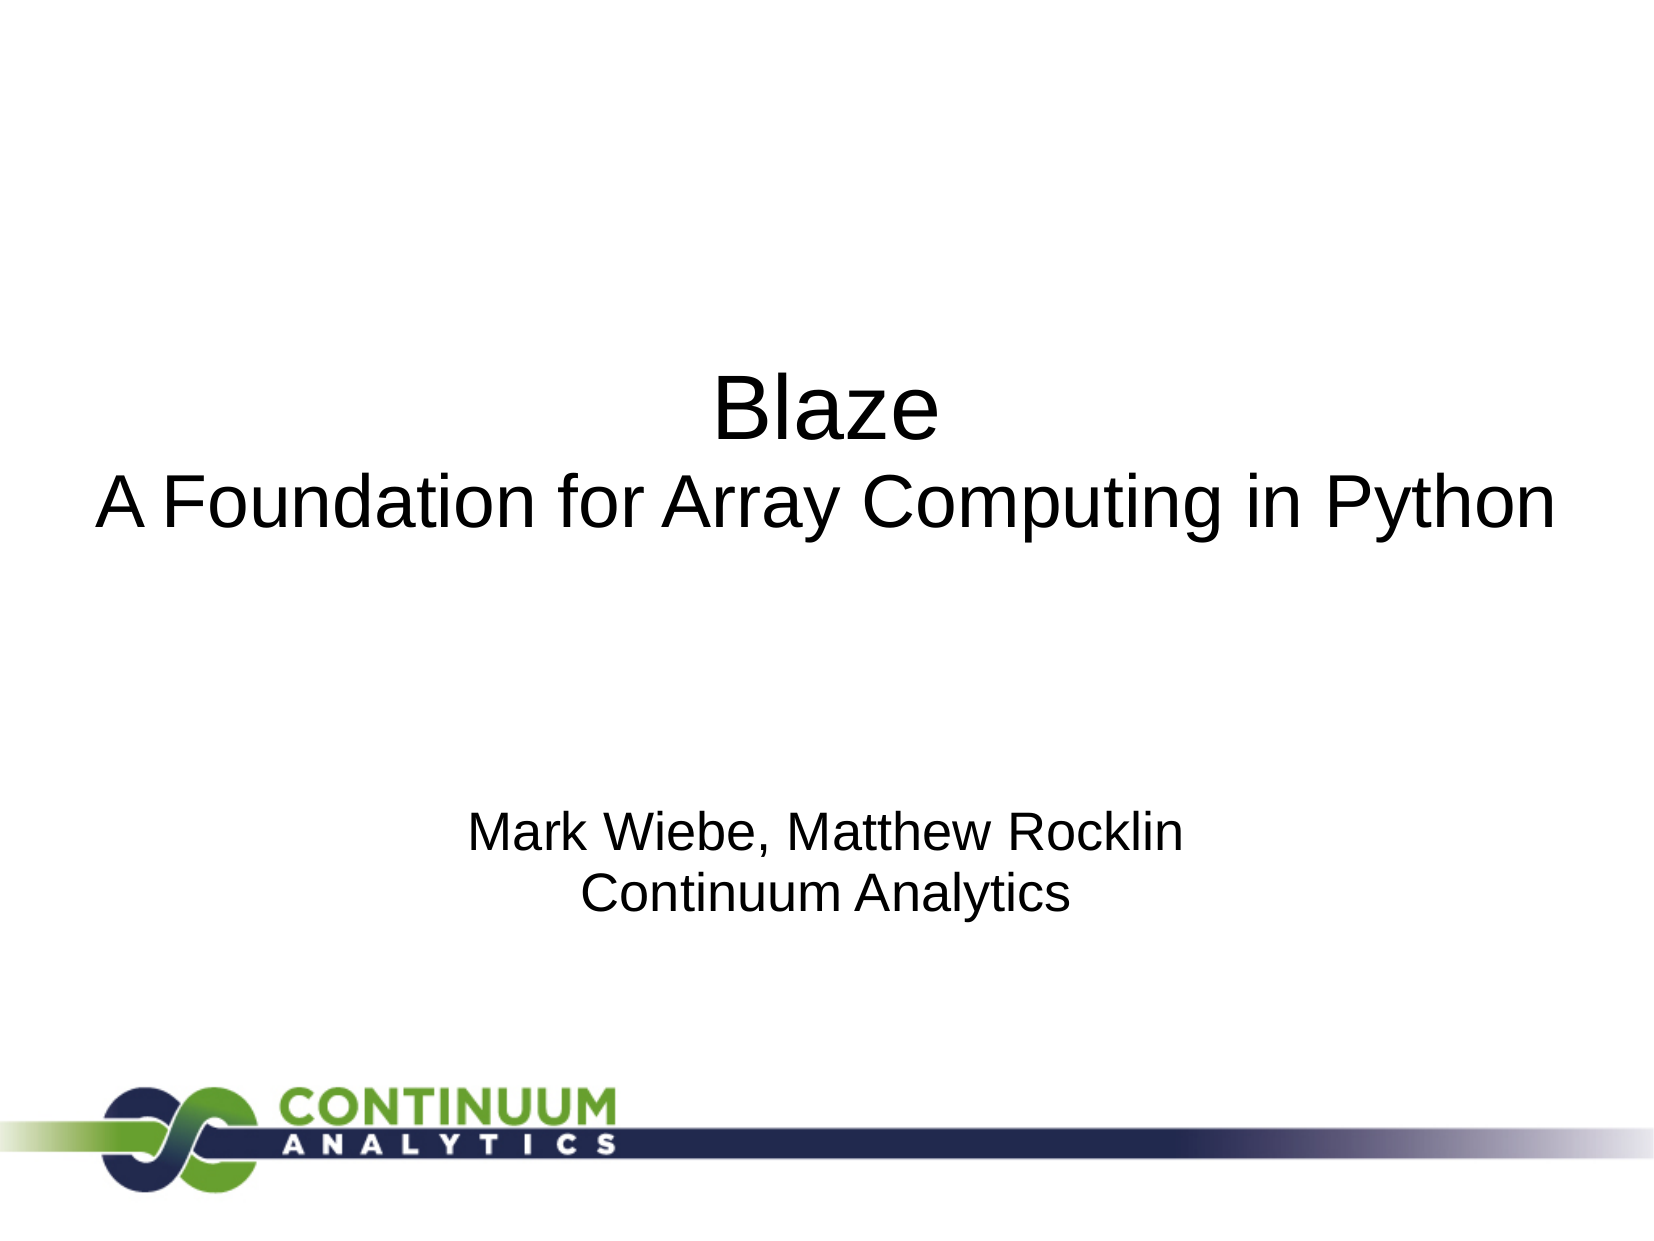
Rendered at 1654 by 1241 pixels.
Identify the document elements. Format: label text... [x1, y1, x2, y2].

subtitle Mark Wiebe, Matthew Rocklin Continuum Analytics [82, 685, 1571, 1040]
title Blaze A Foundation for Array Computing in Python [82, 262, 1571, 638]
